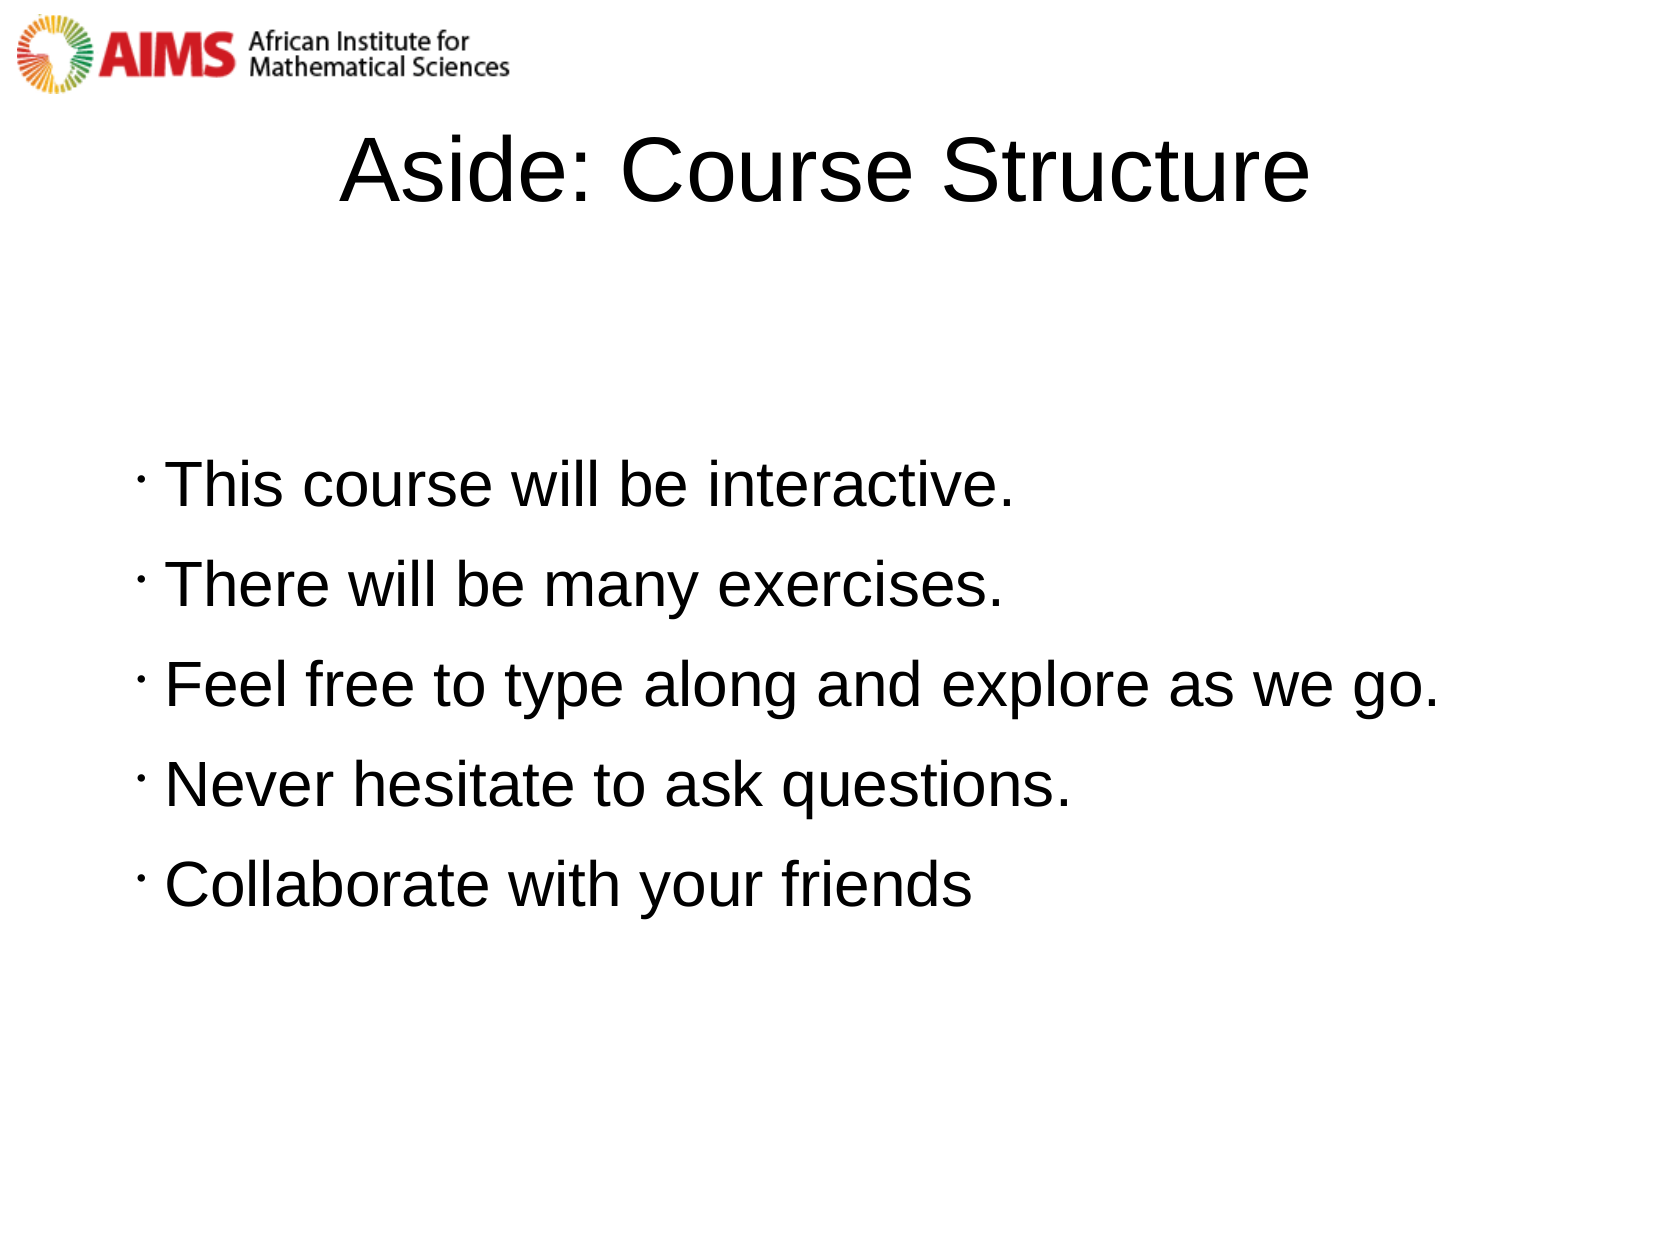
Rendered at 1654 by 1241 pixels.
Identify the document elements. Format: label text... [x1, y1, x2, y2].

title Aside: Course Structure [82, 67, 1571, 275]
list This course will be interactive. There will be many exercises. Feel free to type along and explore as we go. Never hesitate to ask questions. Collaborate with your friends [82, 449, 1571, 925]
picture [17, 14, 511, 94]
